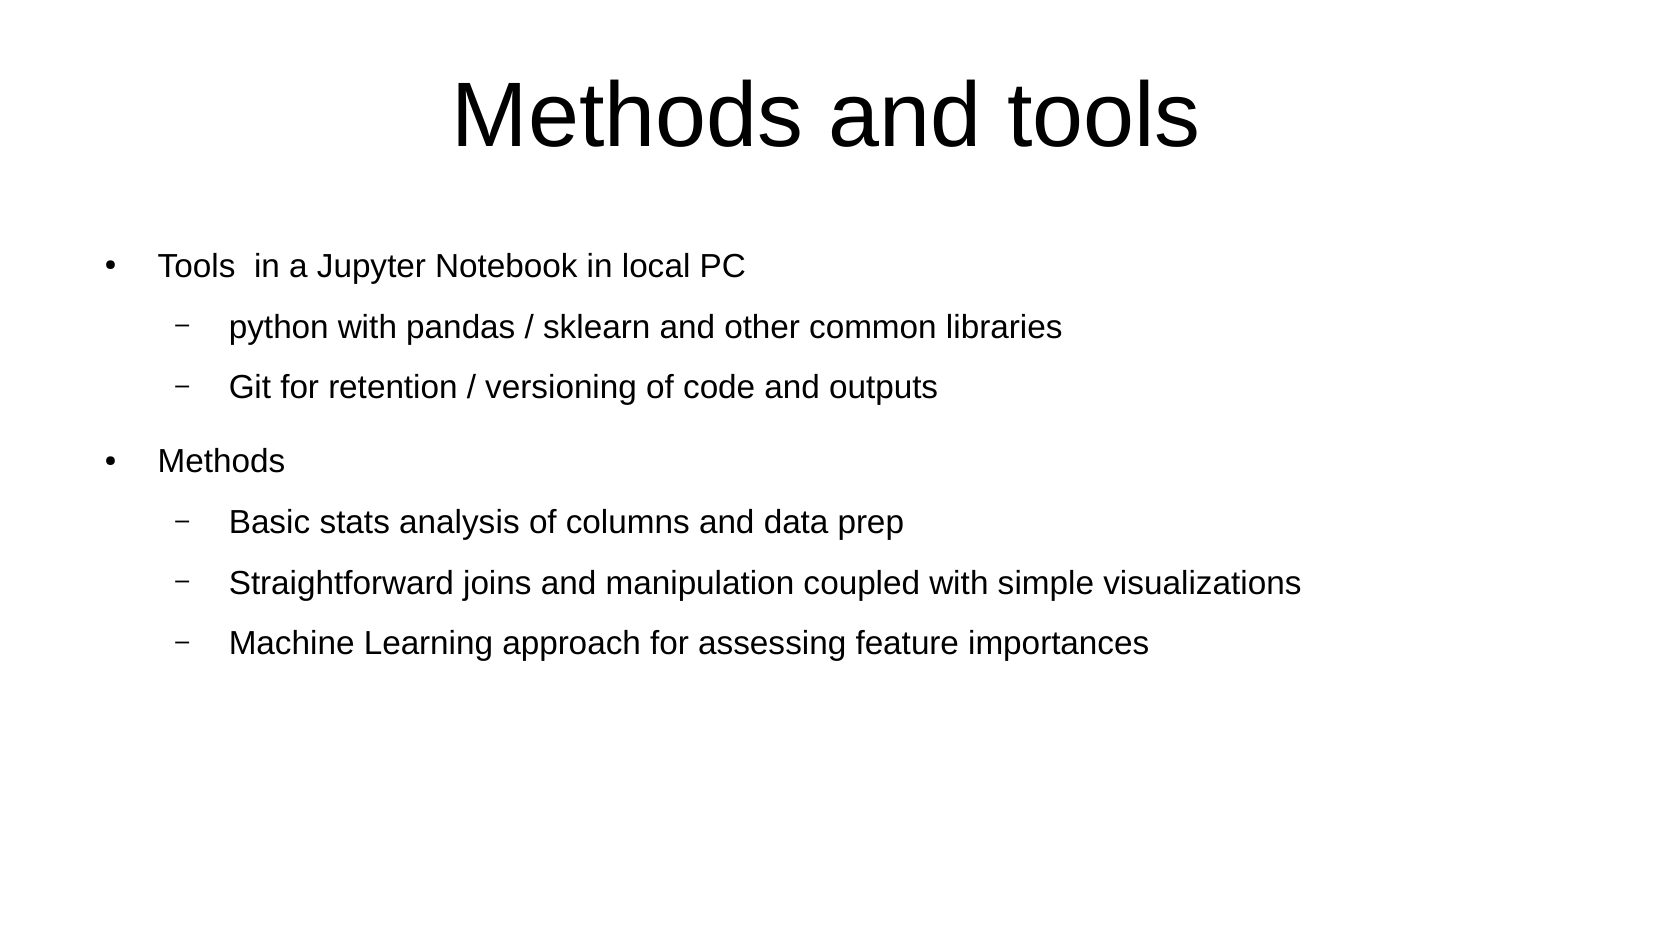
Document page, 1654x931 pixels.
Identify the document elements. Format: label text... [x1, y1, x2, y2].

list Tools in a Jupyter Notebook in local PC python with pandas / sklearn and other common libraries Git for retention / versioning of code and outputs Methods Basic stats analysis of columns and data prep Straightforward joins and manipulation coupled with simple visualizations Machine Learning approach for assessing feature importances [86, 210, 1576, 788]
title Methods and tools [82, 37, 1571, 193]
